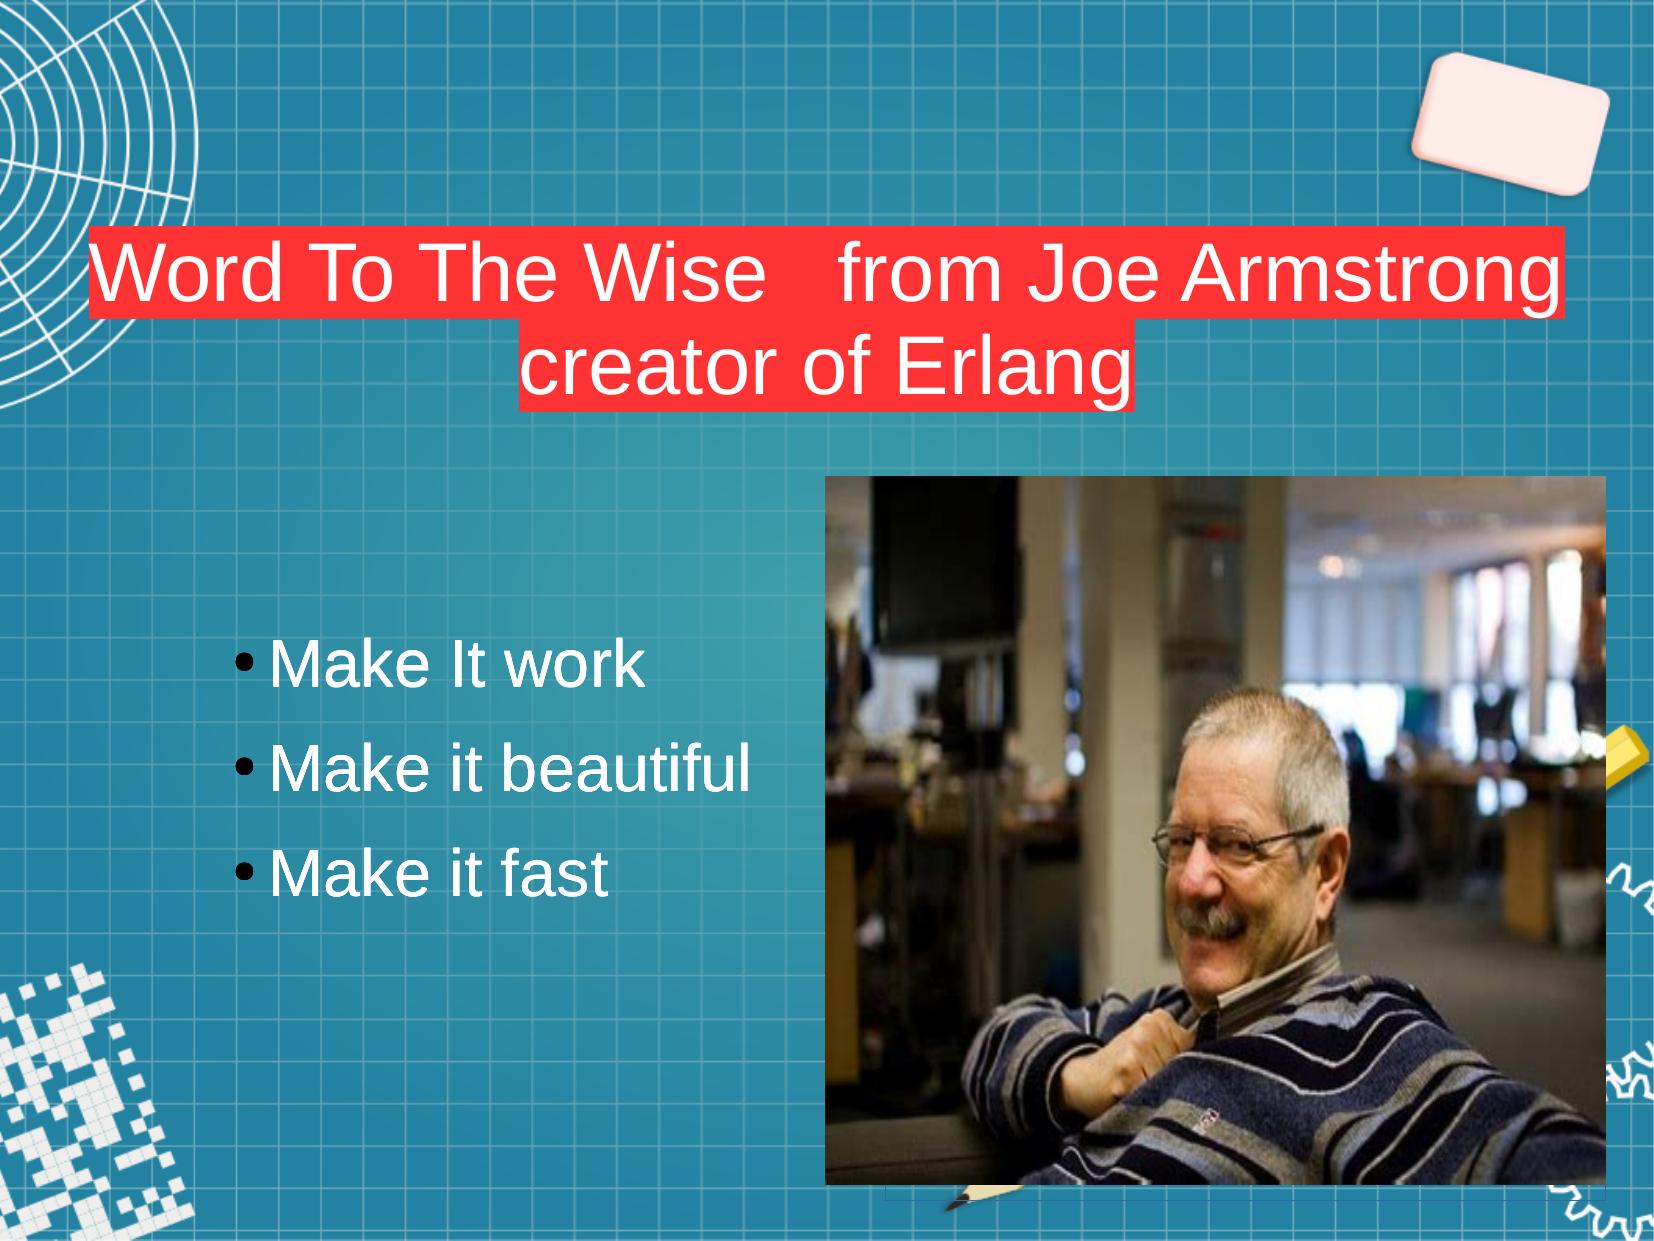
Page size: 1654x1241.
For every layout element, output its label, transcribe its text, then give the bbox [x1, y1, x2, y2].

text_box Make It work Make it beautiful Make it [82, 476, 766, 1166]
title Word To The Wise from Joe Armstrong creator of Erlang [82, 177, 1571, 461]
picture [0, 0, 1654, 1241]
